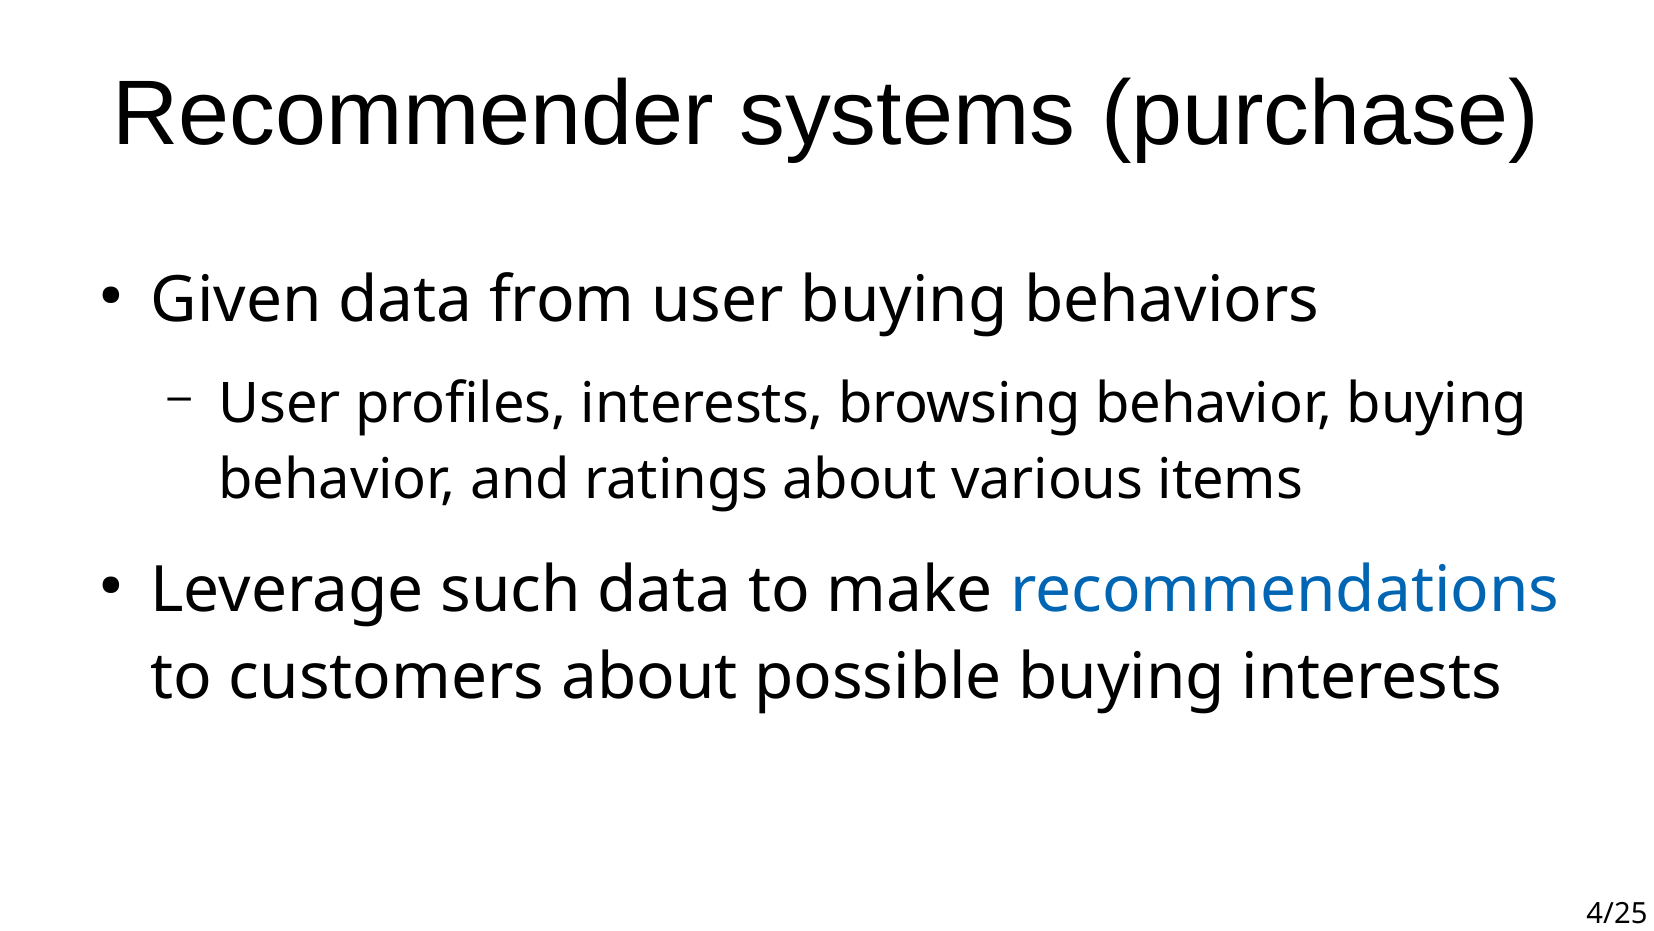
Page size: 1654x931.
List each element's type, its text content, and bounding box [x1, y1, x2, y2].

list Given data from user buying behaviors User profiles, interests, browsing behavior, buying behavior, and ratings about various items Leverage such data to make recommendations to customers about possible buying interests [82, 253, 1571, 793]
title Recommender systems (purchase) [82, 1, 1571, 226]
